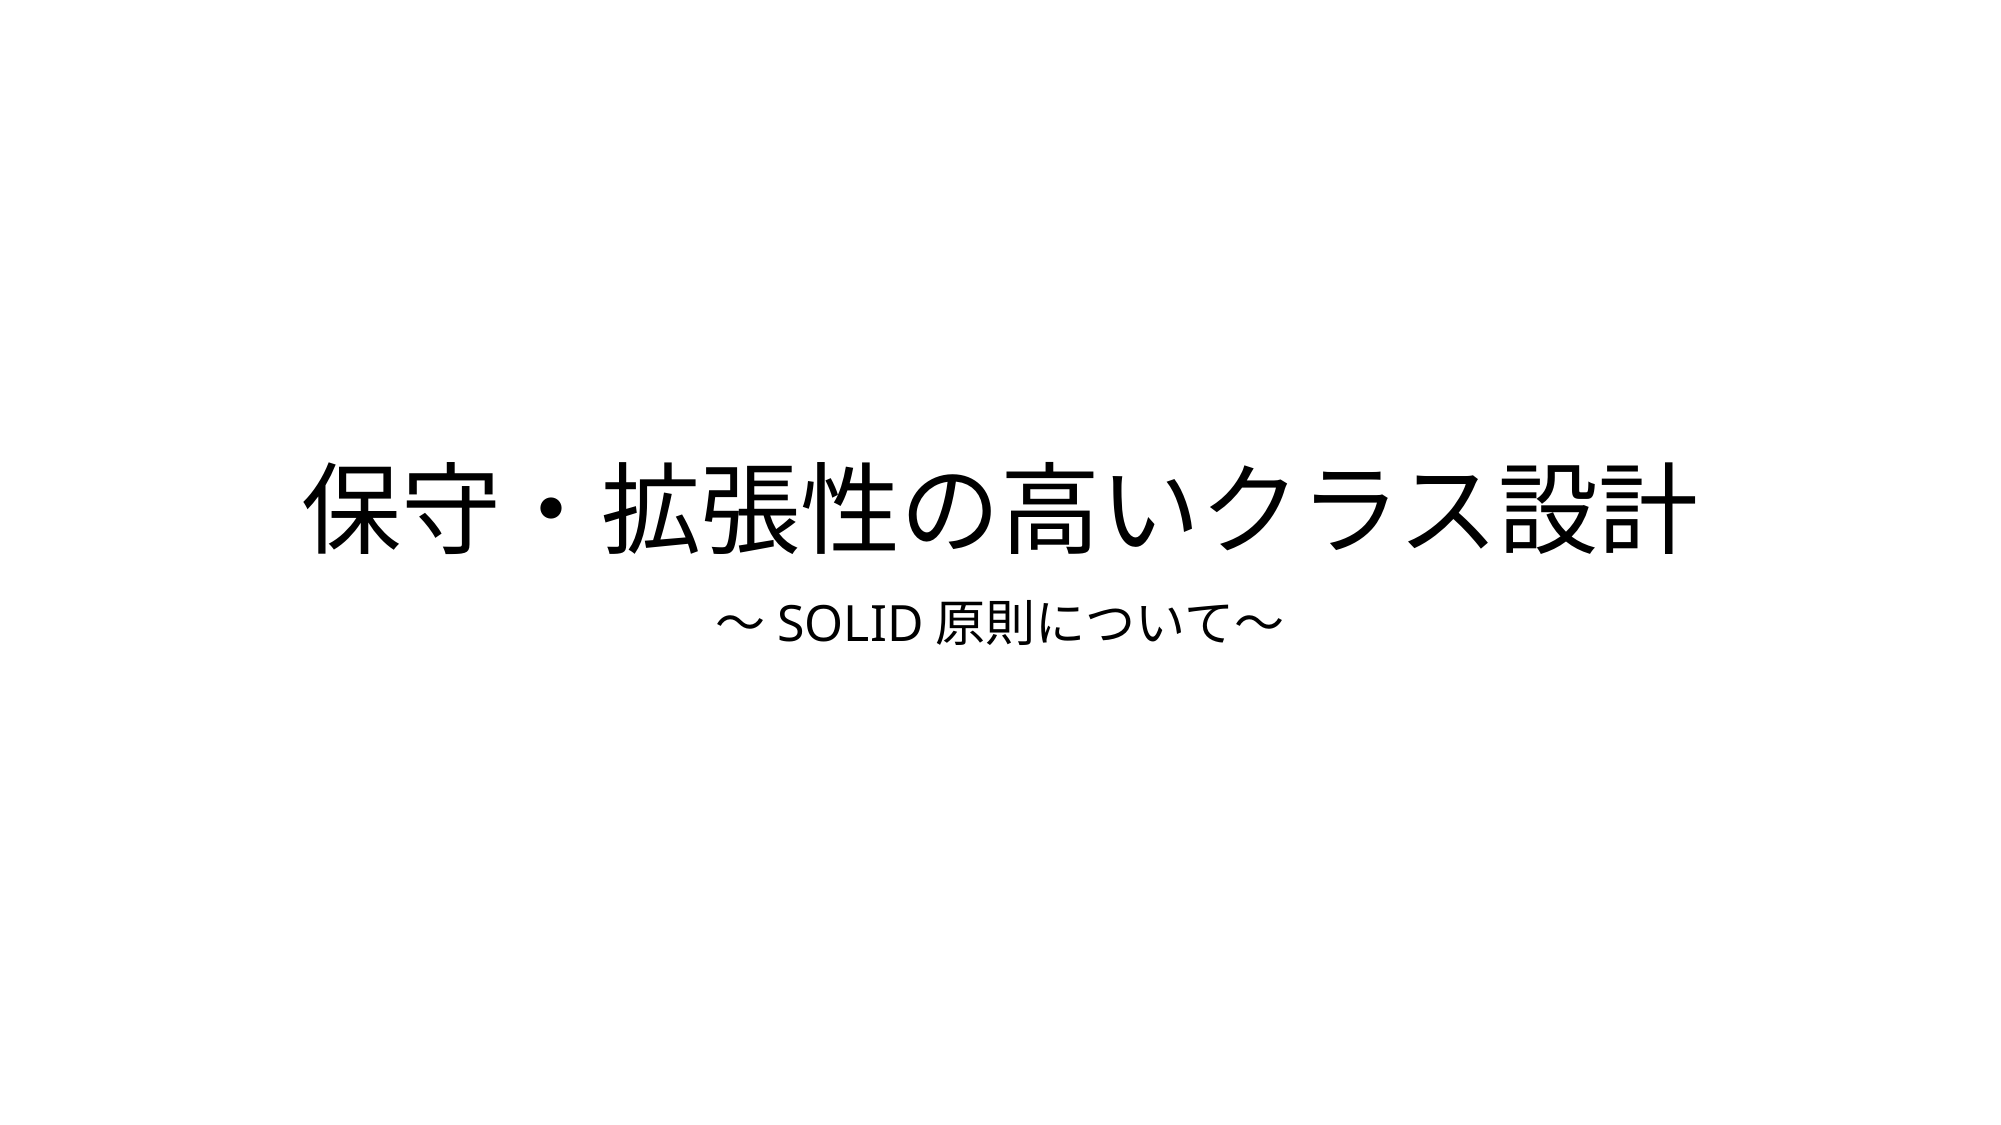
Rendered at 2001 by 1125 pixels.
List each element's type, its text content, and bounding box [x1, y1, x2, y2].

subtitle ～SOLID原則について～ [249, 590, 1750, 863]
title 保守・拡張性の高いクラス設計 [249, 184, 1750, 576]
